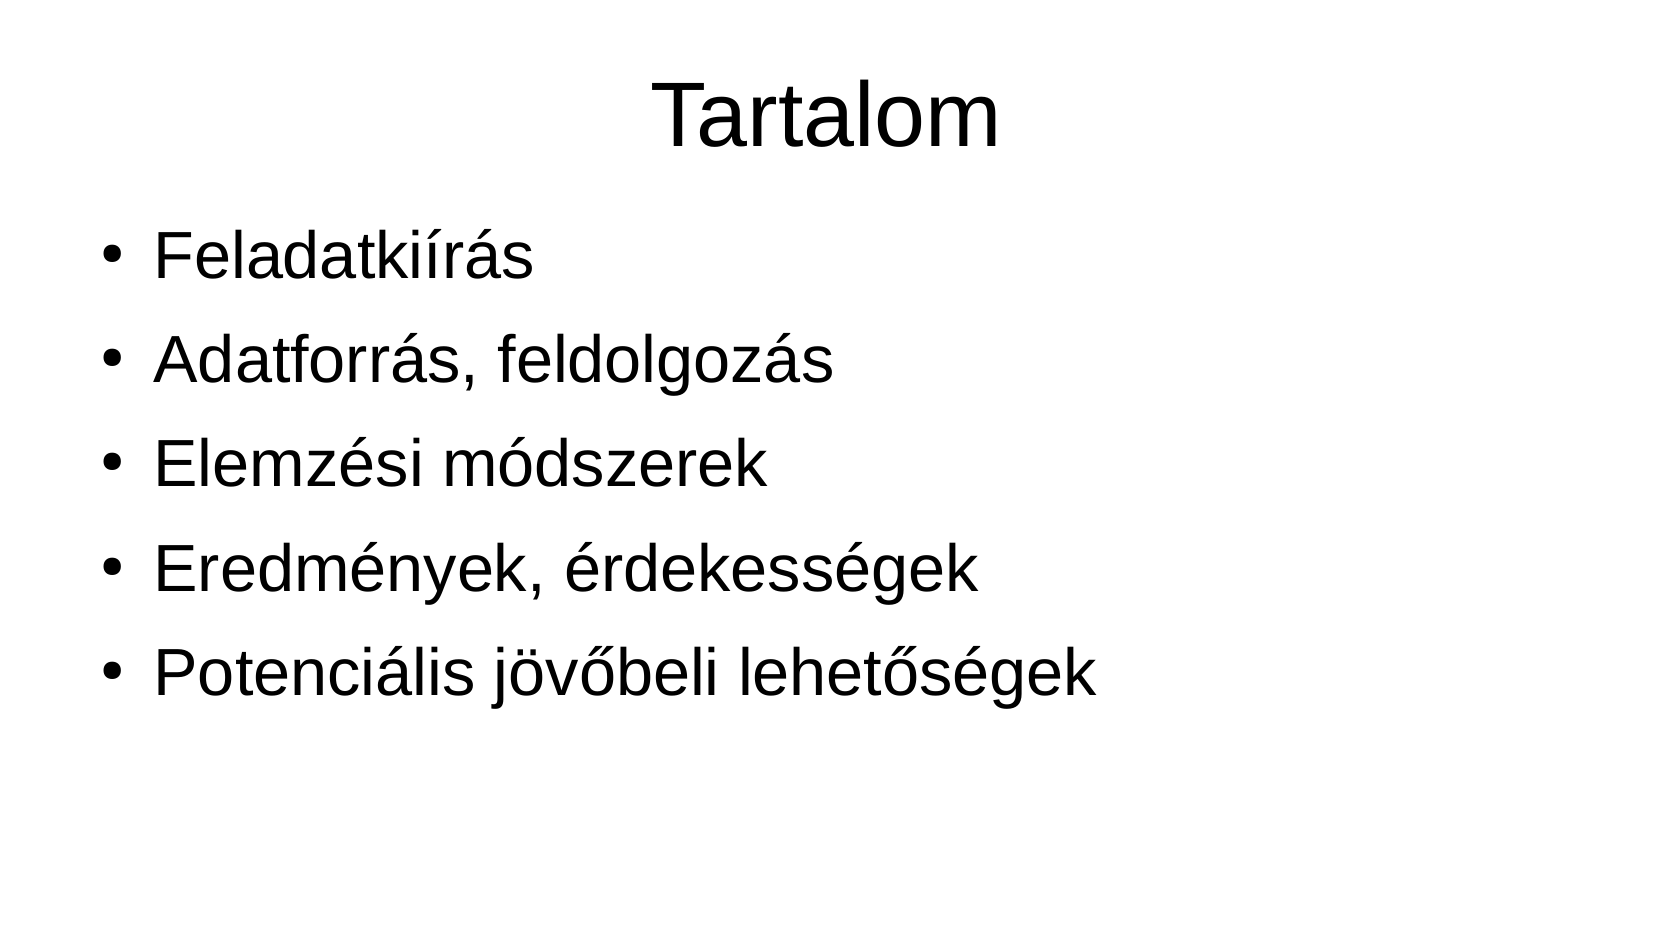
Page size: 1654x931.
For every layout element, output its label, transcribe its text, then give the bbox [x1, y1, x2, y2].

title Tartalom [82, 37, 1571, 193]
list Feladatkiírás Adatforrás, feldolgozás Elemzési módszerek Eredmények, érdekességek Potenciális jövőbeli lehetőségek [82, 217, 1571, 758]
